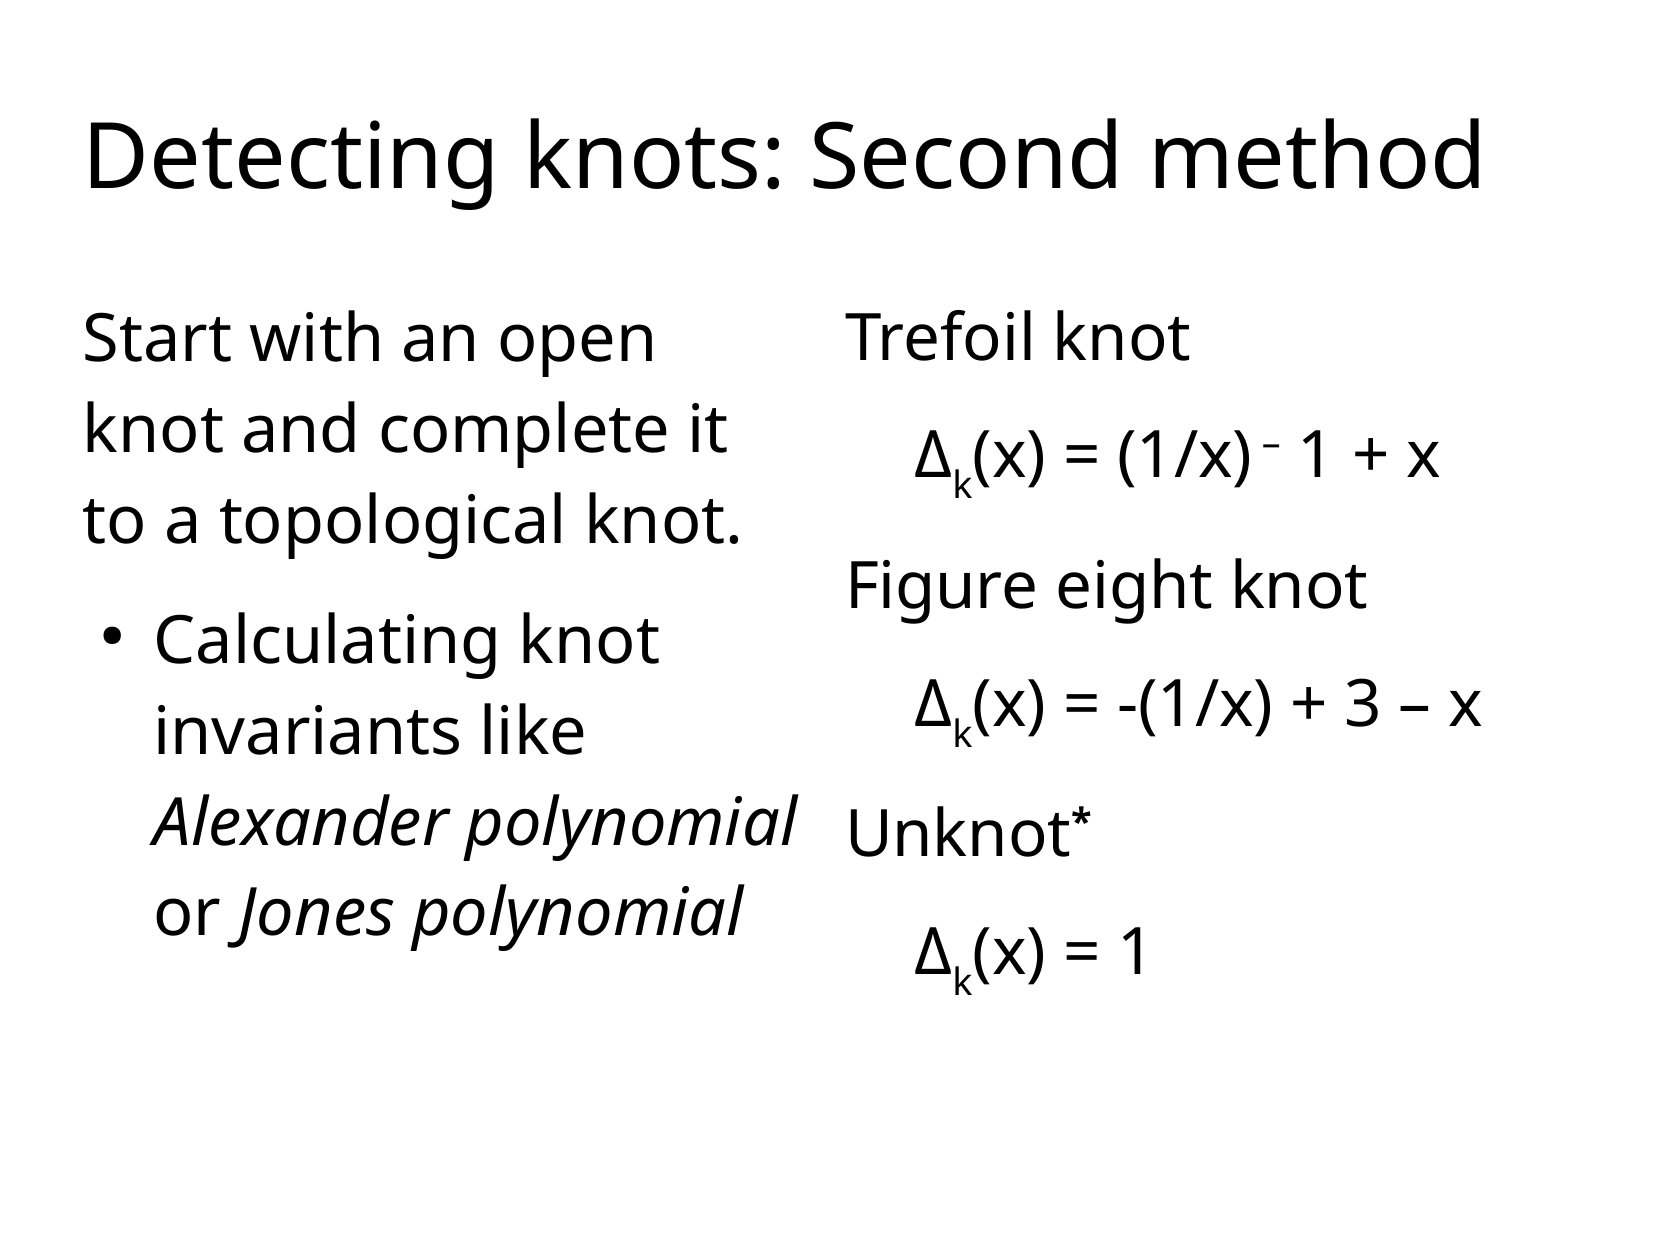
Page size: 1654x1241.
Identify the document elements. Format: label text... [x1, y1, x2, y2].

list Start with an open knot and complete it to a topological knot. Calculating knot invariants like Alexander polynomial or Jones polynomial [82, 290, 809, 1010]
list Trefoil knot Δk(x) = (1/x) – 1 + x Figure eight knot Δk(x) = -(1/x) + 3 – x Unknot* Δk(x) = 1 [844, 290, 1571, 1010]
title Detecting knots: Second method [82, 49, 1571, 257]
